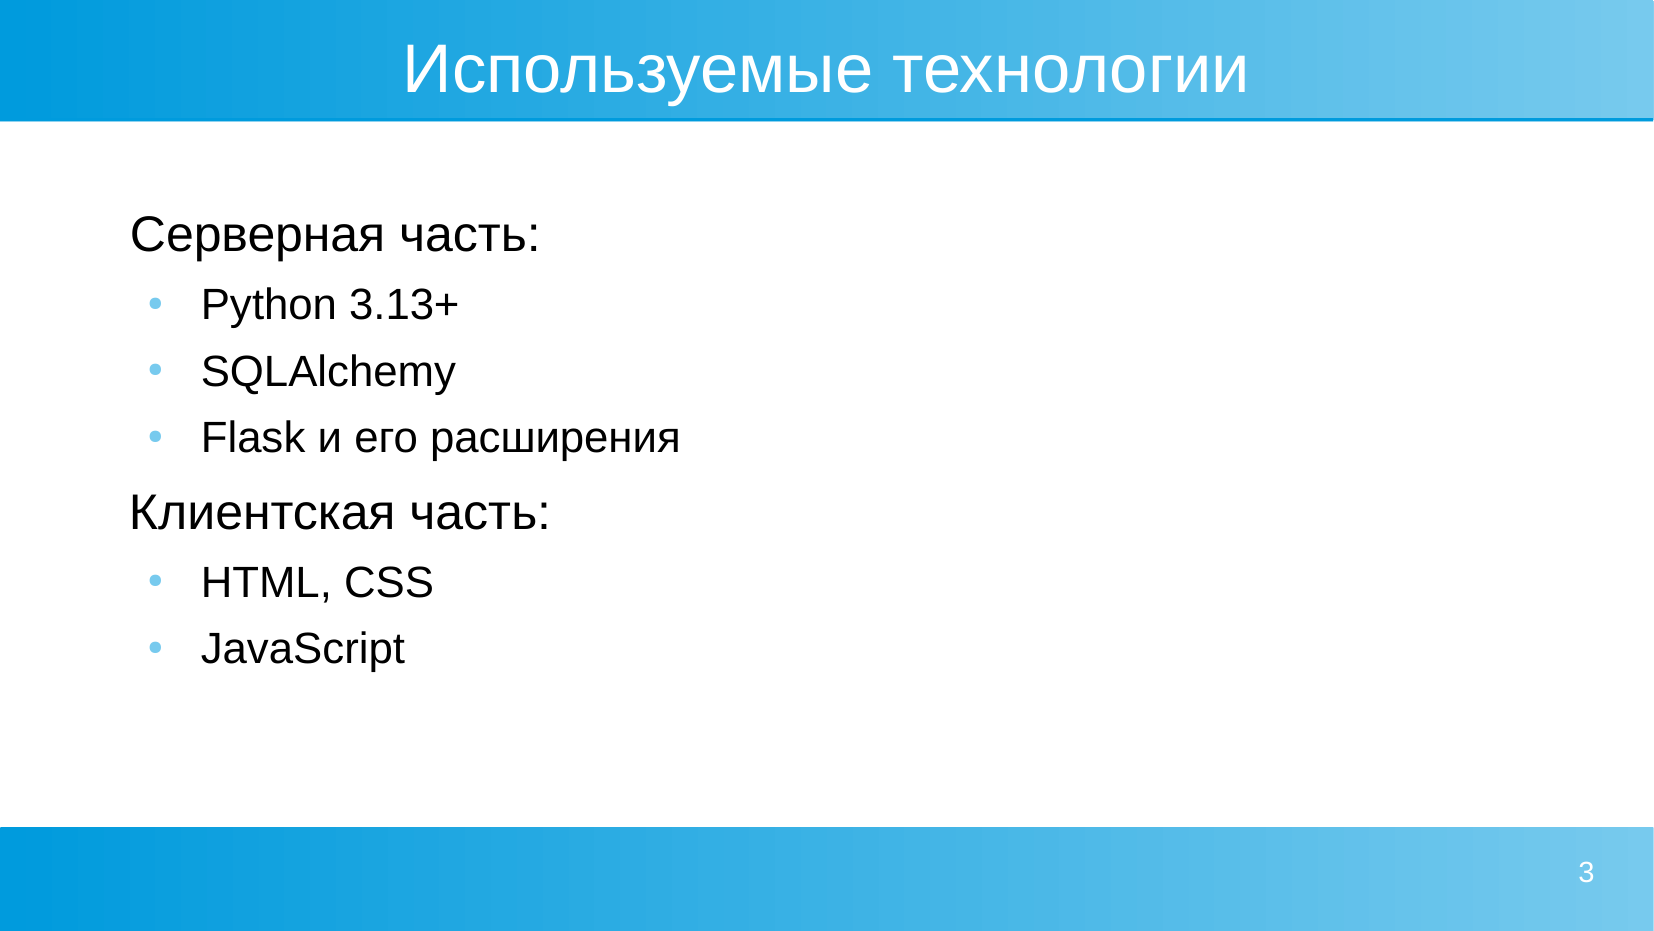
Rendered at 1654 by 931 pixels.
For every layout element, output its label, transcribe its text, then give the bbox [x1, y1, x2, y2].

list Серверная часть: Python 3.13+ SQLAlchemy Flask и его расширения Клиентская часть: HTML, CSS JavaScript [59, 206, 1595, 798]
title Используемые технологии [59, 29, 1595, 108]
